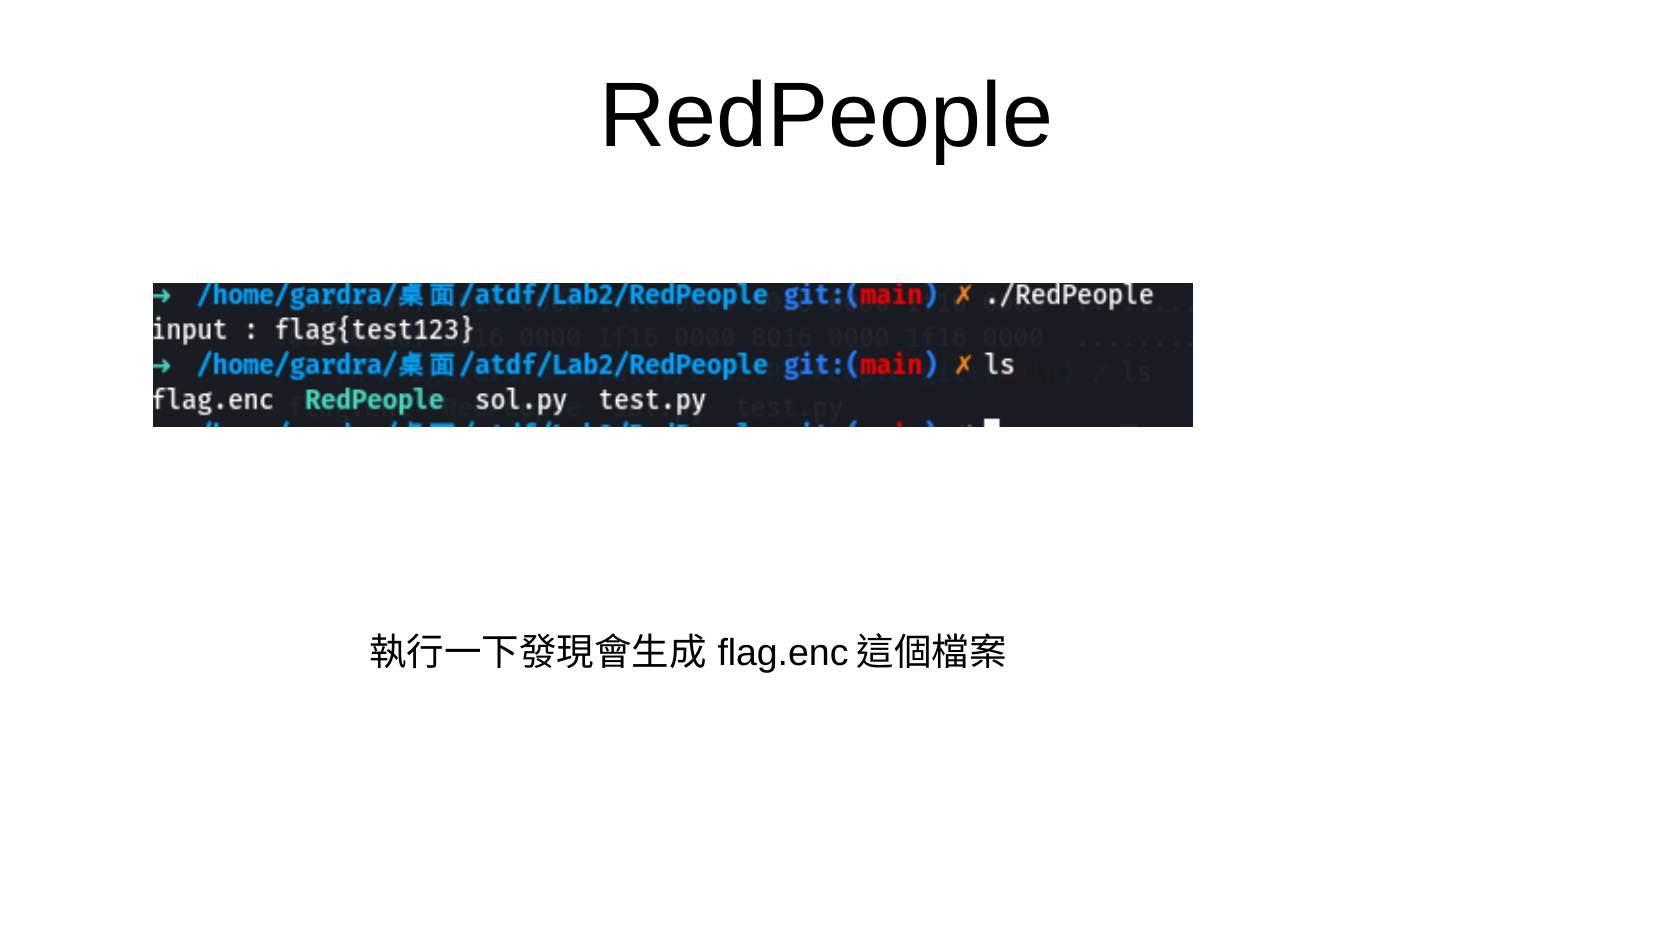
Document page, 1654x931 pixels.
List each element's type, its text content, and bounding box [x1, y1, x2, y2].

text_box 執行一下發現會生成flag.enc這個檔案 [354, 614, 1264, 777]
picture [153, 283, 1193, 427]
title RedPeople [82, 37, 1571, 193]
